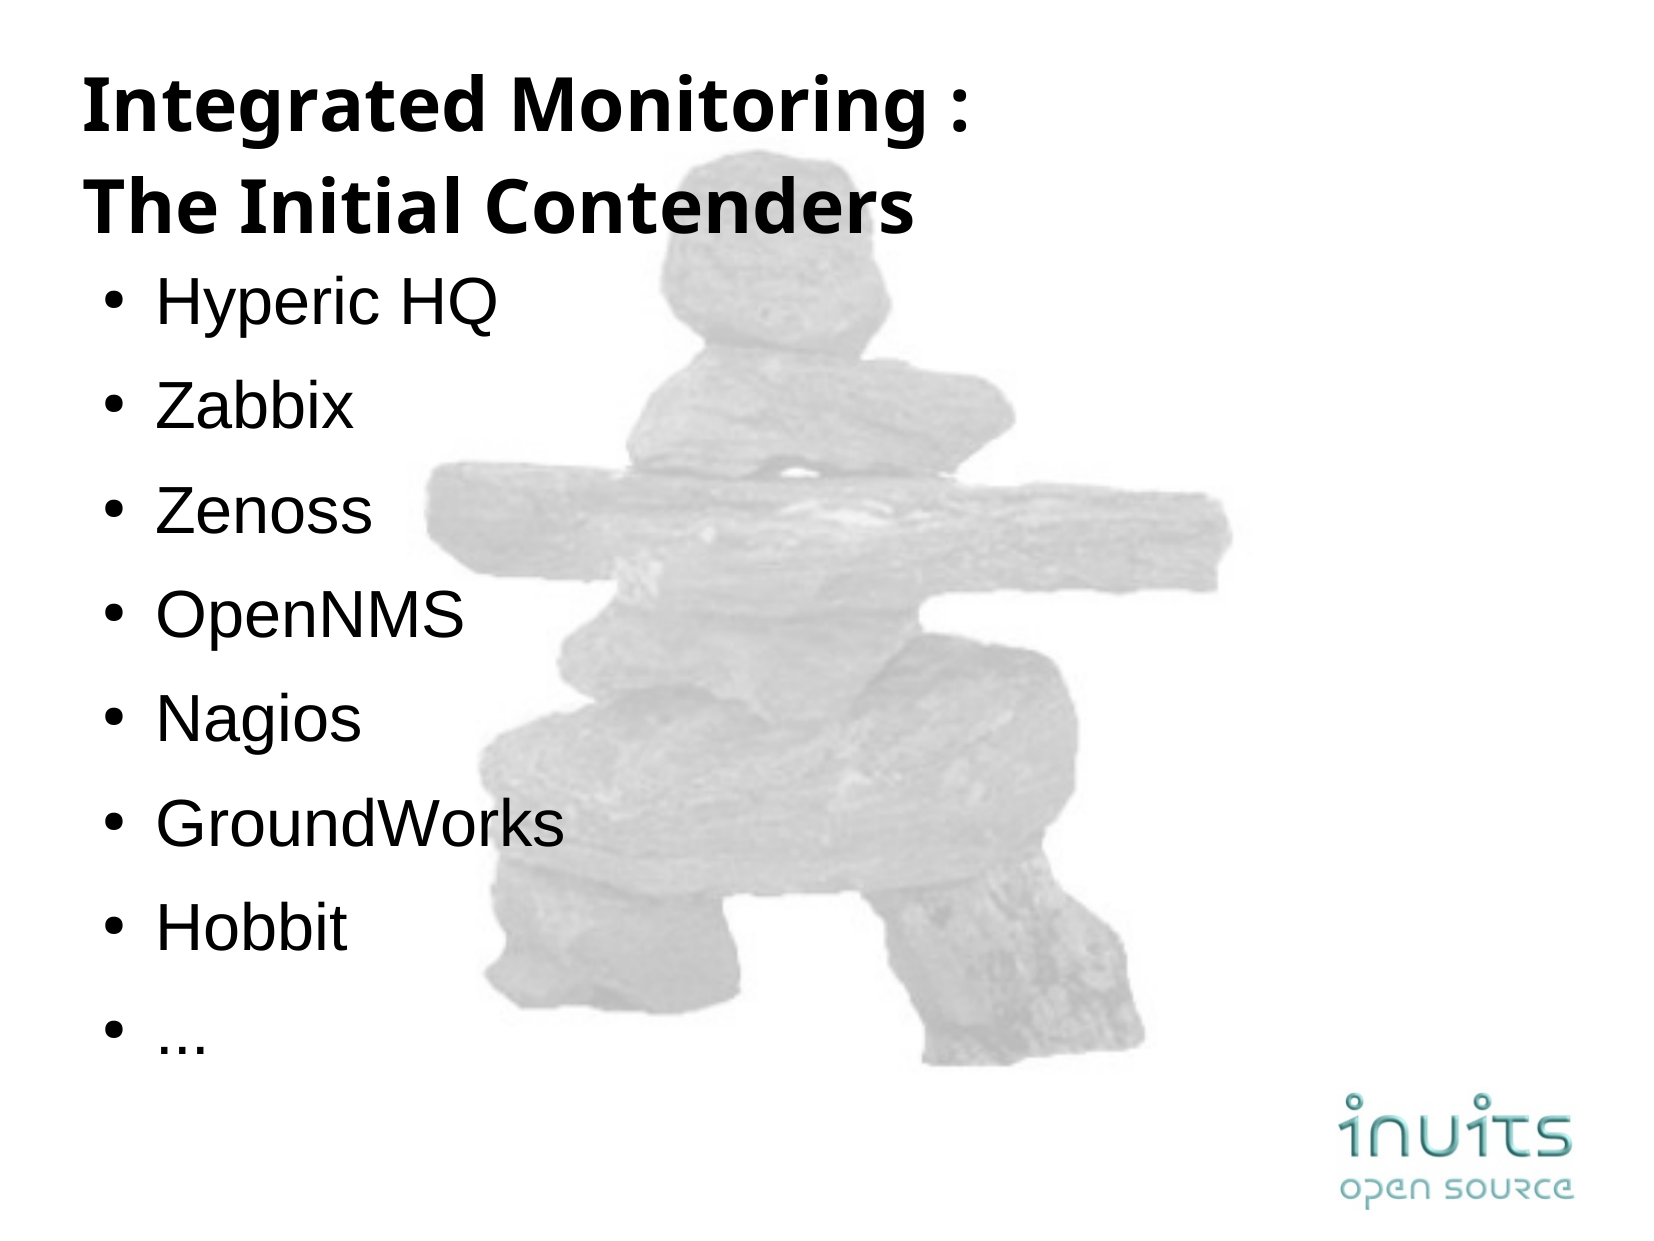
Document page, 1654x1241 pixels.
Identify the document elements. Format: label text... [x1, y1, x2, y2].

picture [337, 257, 1298, 264]
title Integrated Monitoring : The Initial Contenders [82, 49, 1571, 257]
picture [1337, 1087, 1576, 1210]
list Hyperic HQ Zabbix Zenoss OpenNMS Nagios GroundWorks Hobbit ... [84, 264, 1573, 1141]
